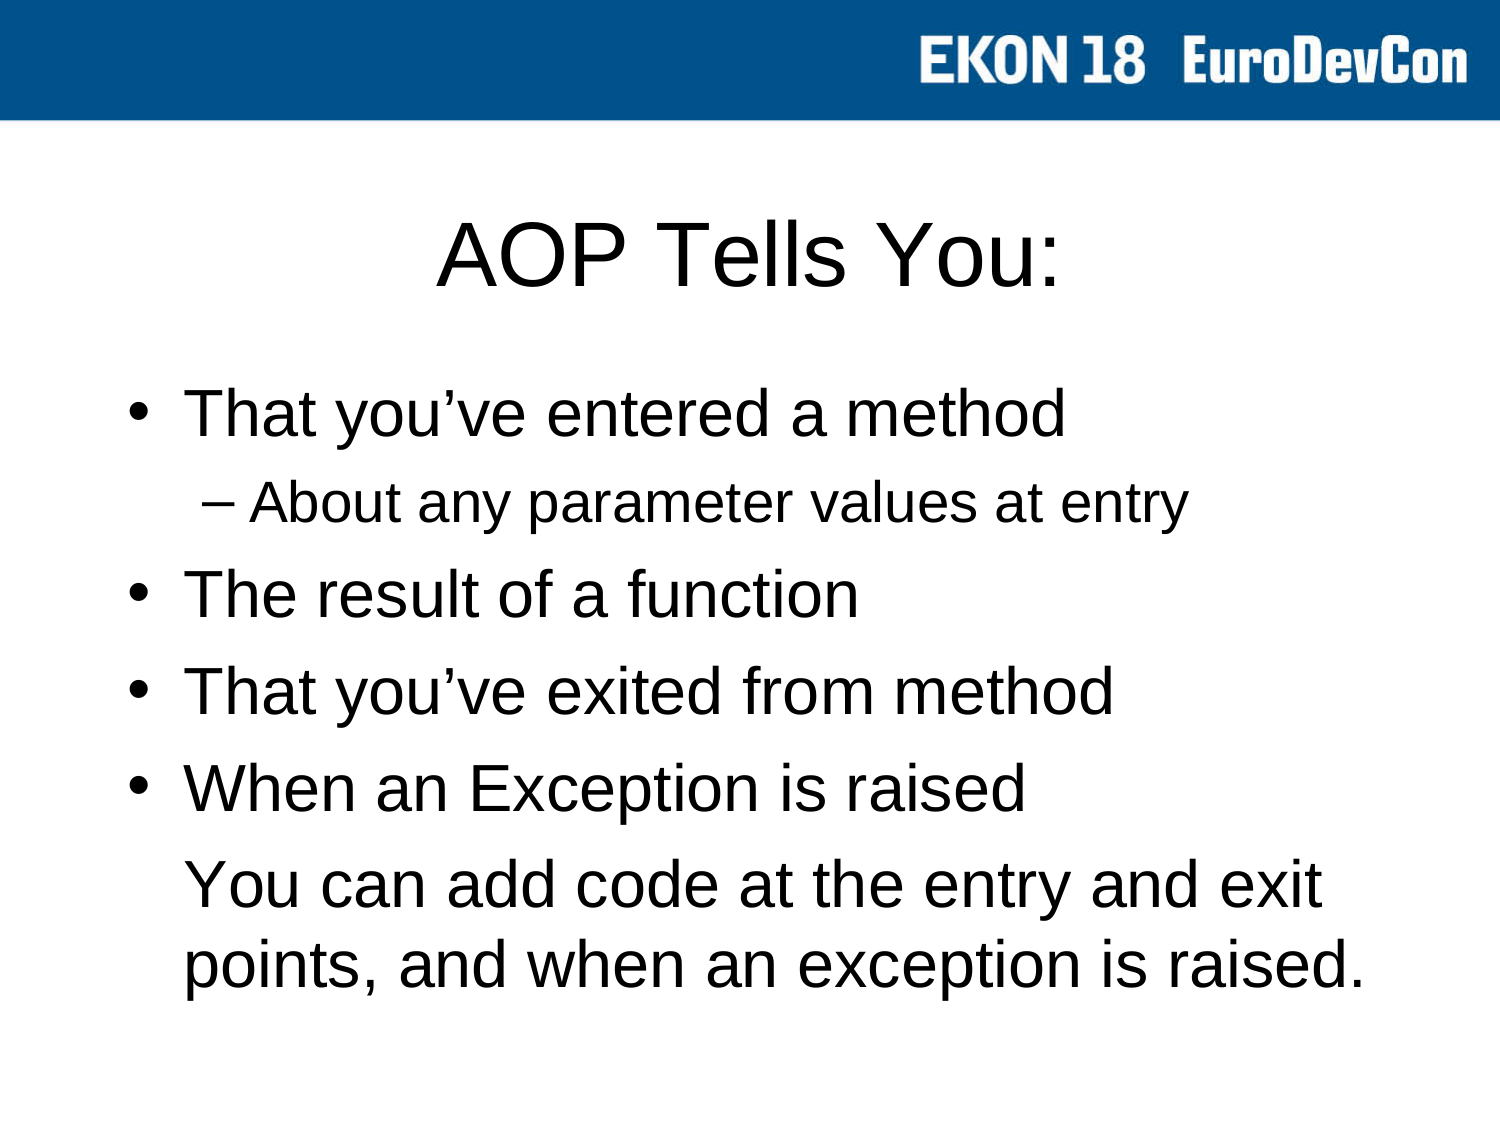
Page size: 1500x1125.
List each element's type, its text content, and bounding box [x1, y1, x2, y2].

title AOP Tells You: [112, 162, 1388, 338]
picture [0, 0, 1500, 1125]
list That you’ve entered a method About any parameter values at entry The result of a function That you’ve exited from method When an Exception is raised You can add code at the entry and exit points, and when an exception is raised. [112, 362, 1388, 1075]
